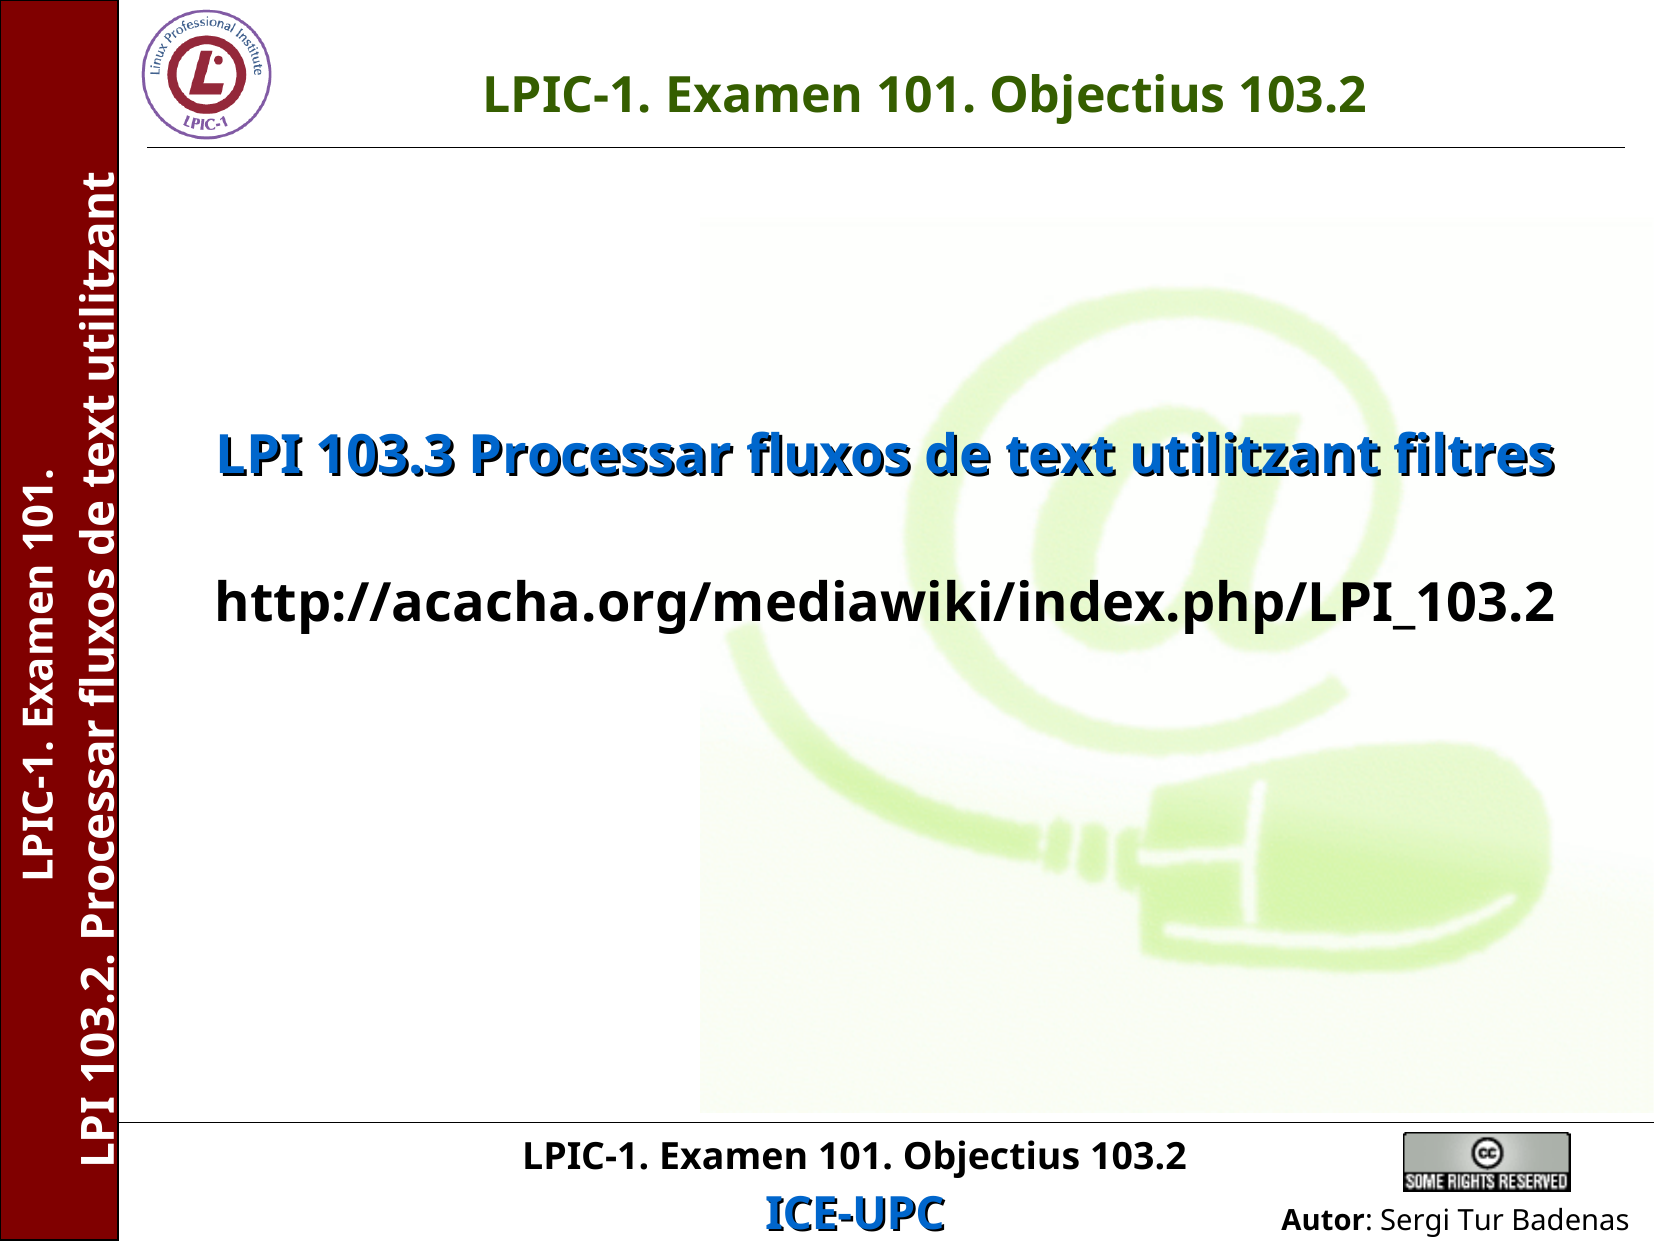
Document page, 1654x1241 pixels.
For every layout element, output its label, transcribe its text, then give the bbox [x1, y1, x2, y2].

subtitle LPI 103.3 Processar fluxos de text utilitzant filtres http://acacha.org/mediawiki/index.php/LPI_103.2 [124, 278, 1613, 1129]
picture [700, 217, 1654, 1113]
picture [135, 5, 277, 142]
title LPIC-1. Examen 101. Objectius 103.2 [206, 43, 1643, 142]
picture [1403, 1132, 1571, 1192]
